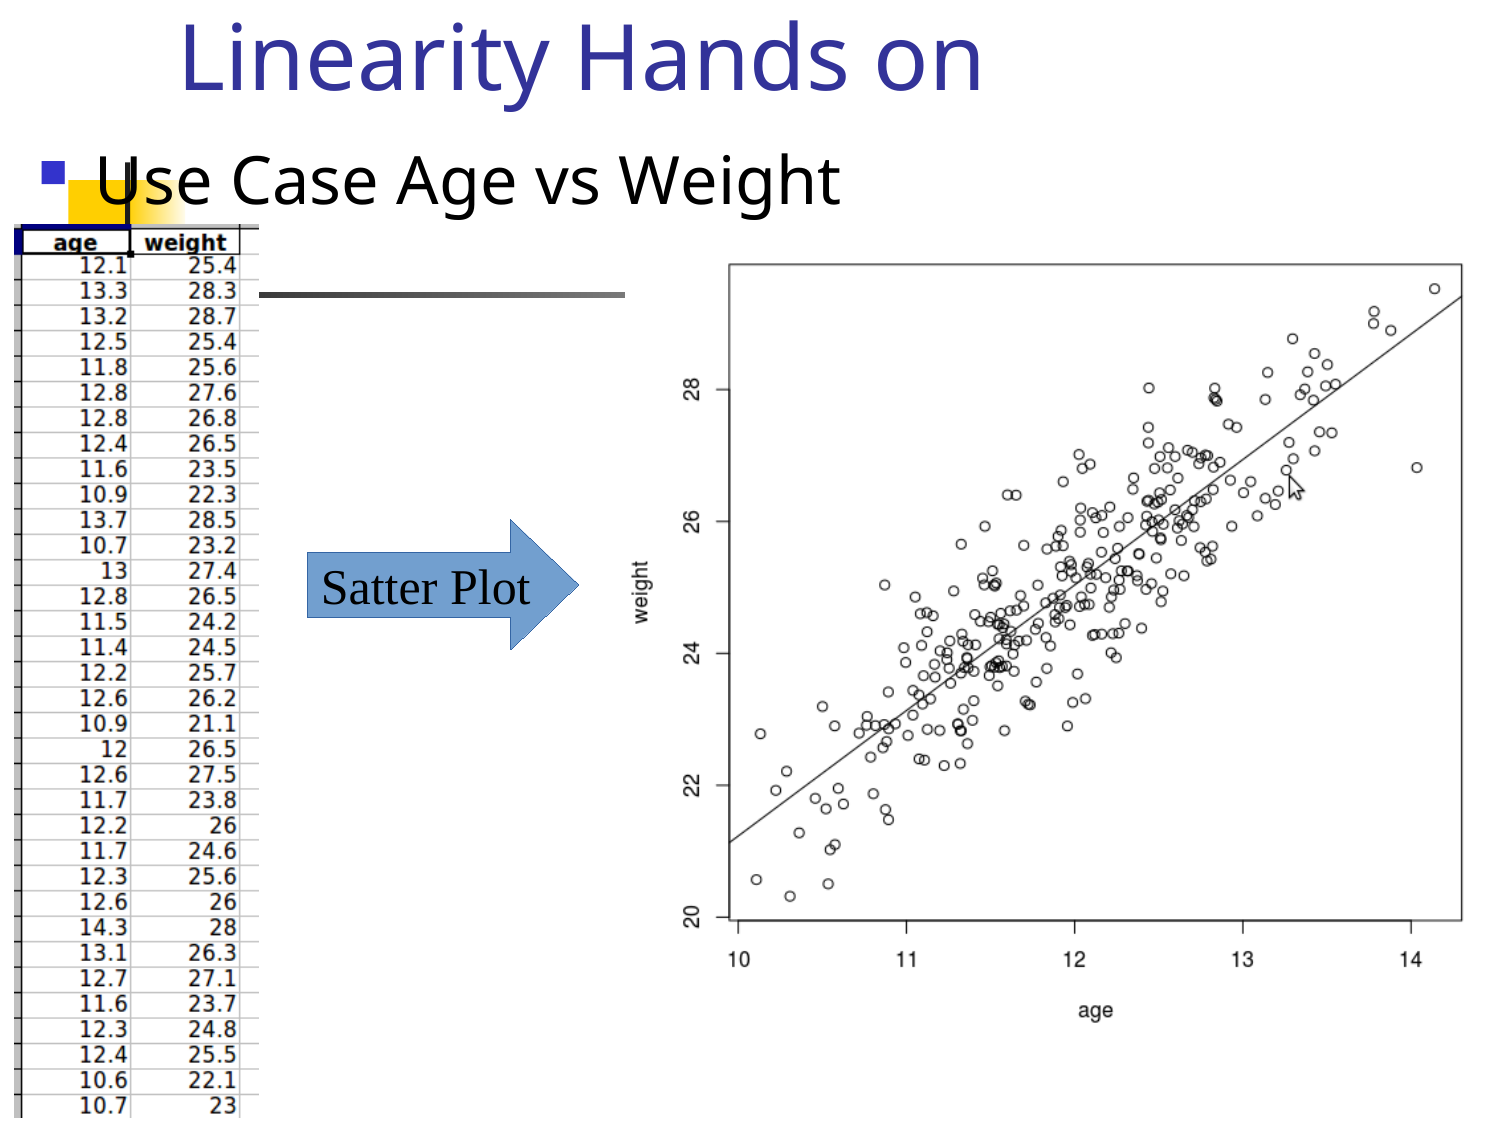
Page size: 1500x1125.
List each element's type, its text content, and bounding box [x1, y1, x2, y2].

title Linearity Hands on [162, 0, 1441, 117]
picture [625, 253, 1477, 1040]
text_box Satter Plot [307, 519, 579, 650]
list Use Case Age vs Weight [23, 129, 1489, 296]
picture [14, 224, 259, 1118]
